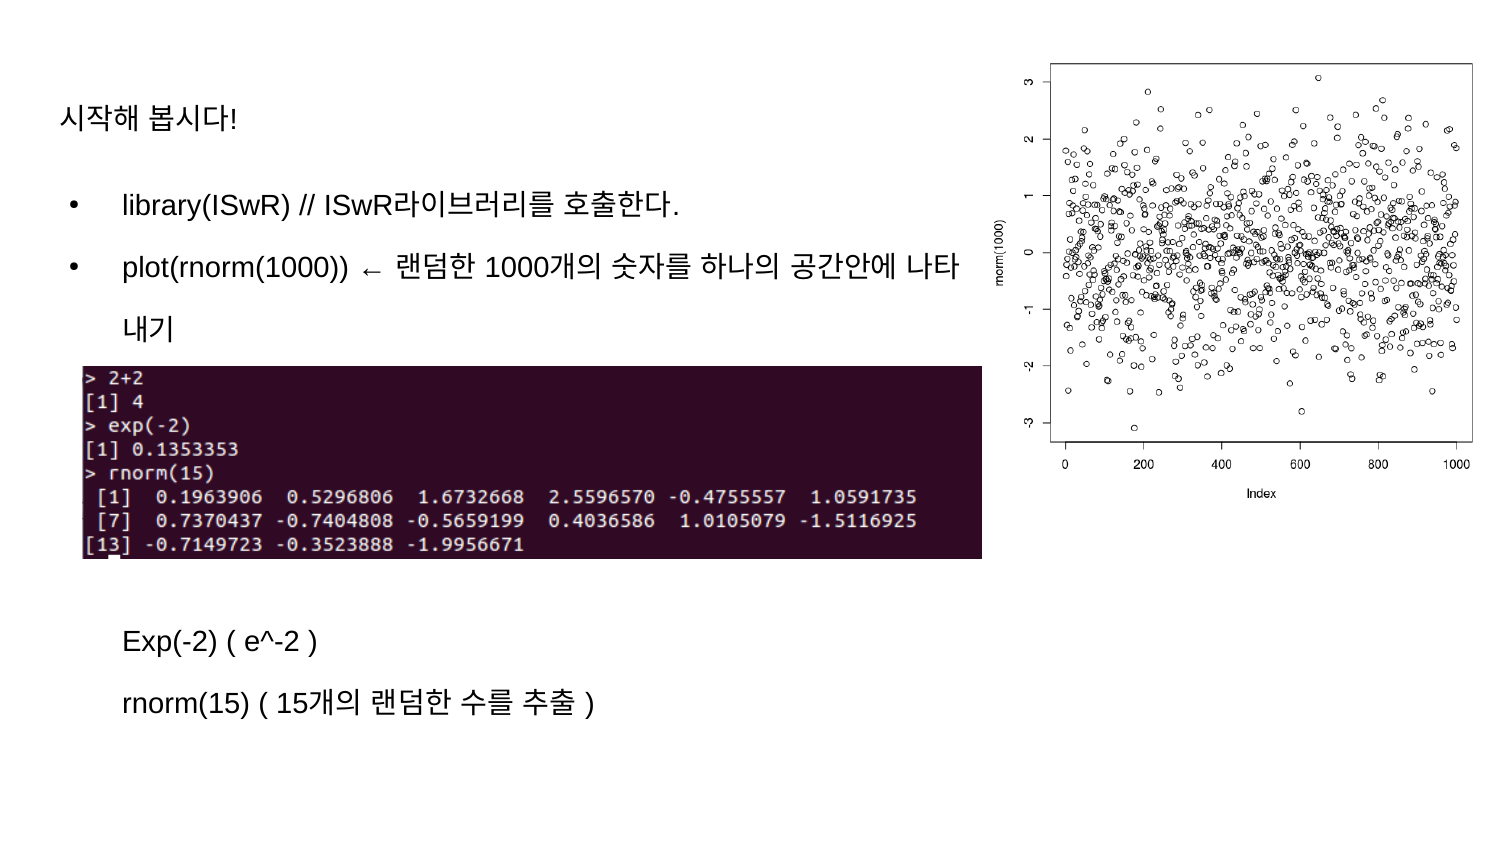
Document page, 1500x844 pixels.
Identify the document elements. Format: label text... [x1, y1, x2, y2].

picture [82, 366, 982, 559]
title 시작해 봅시다! [51, 72, 992, 167]
list library(ISwR) // ISwR라이브러리를 호출한다. plot(rnorm(1000)) ← 랜덤한 1000개의 숫자를 하나의 공간안에 나타 내기 Exp(-2) ( e^-2 ) rnorm(15) ( 15개의 랜덤한 수를 추출 ) [51, 189, 1449, 750]
picture [992, 11, 1495, 508]
